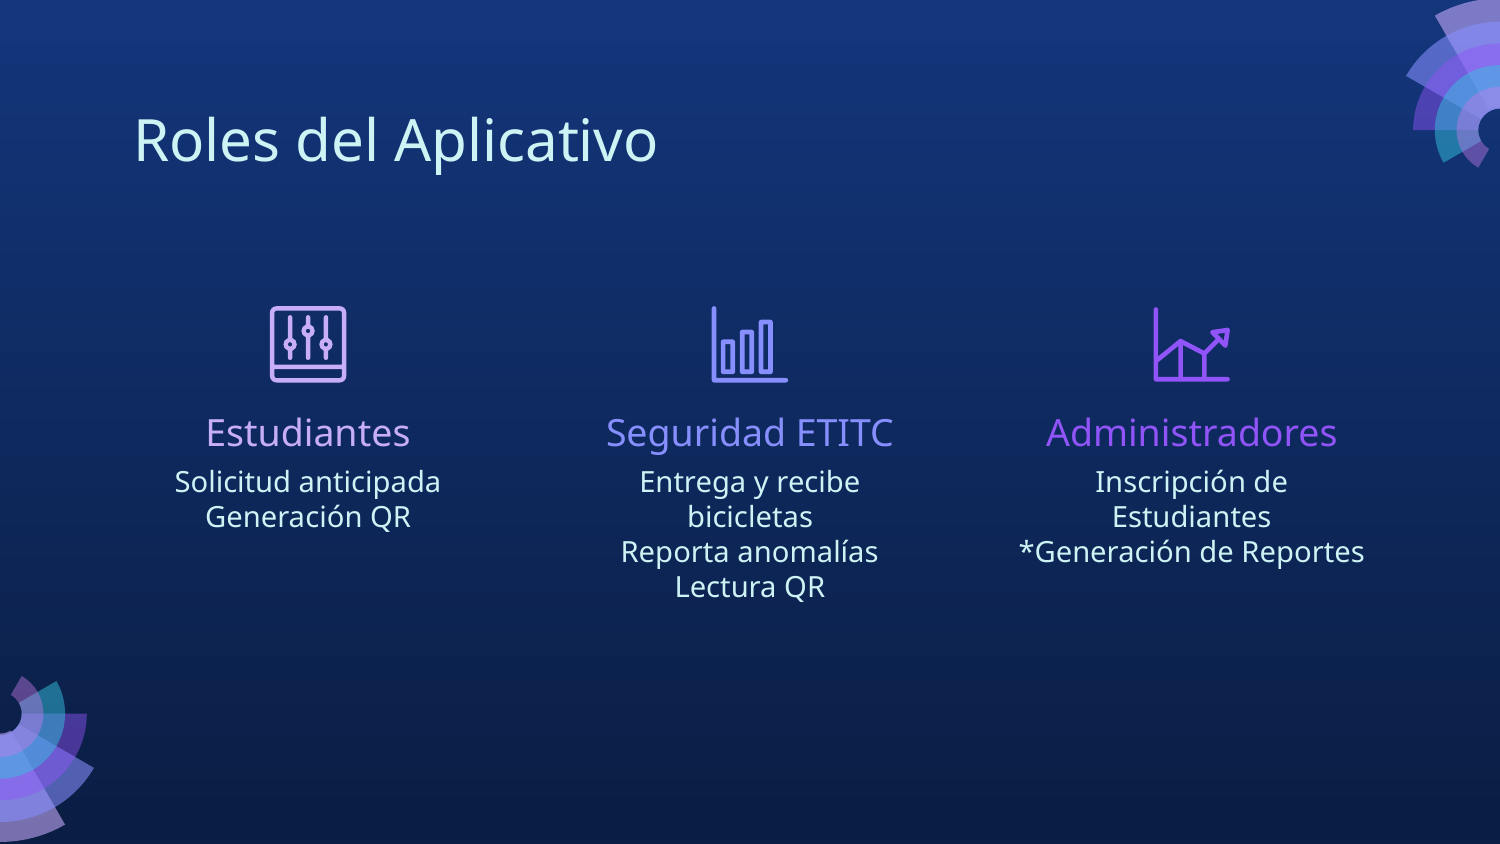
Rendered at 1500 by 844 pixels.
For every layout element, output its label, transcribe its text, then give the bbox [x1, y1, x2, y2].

text_box [269, 306, 347, 383]
subtitle Seguridad ETITC [559, 399, 940, 448]
subtitle Administradores [1001, 399, 1382, 448]
text_box [1153, 307, 1230, 382]
text_box [739, 329, 755, 375]
text_box [720, 339, 736, 375]
text_box [711, 306, 789, 383]
subtitle Inscripción de Estudiantes *Generación de Reportes [1001, 448, 1382, 580]
text_box [758, 319, 773, 375]
subtitle Entrega y recibe bicicletas Reporta anomalías Lectura QR [559, 448, 940, 580]
subtitle Estudiantes [118, 399, 499, 448]
title Roles del Aplicativo [118, 88, 1382, 183]
subtitle Solicitud anticipada Generación QR [118, 448, 499, 580]
